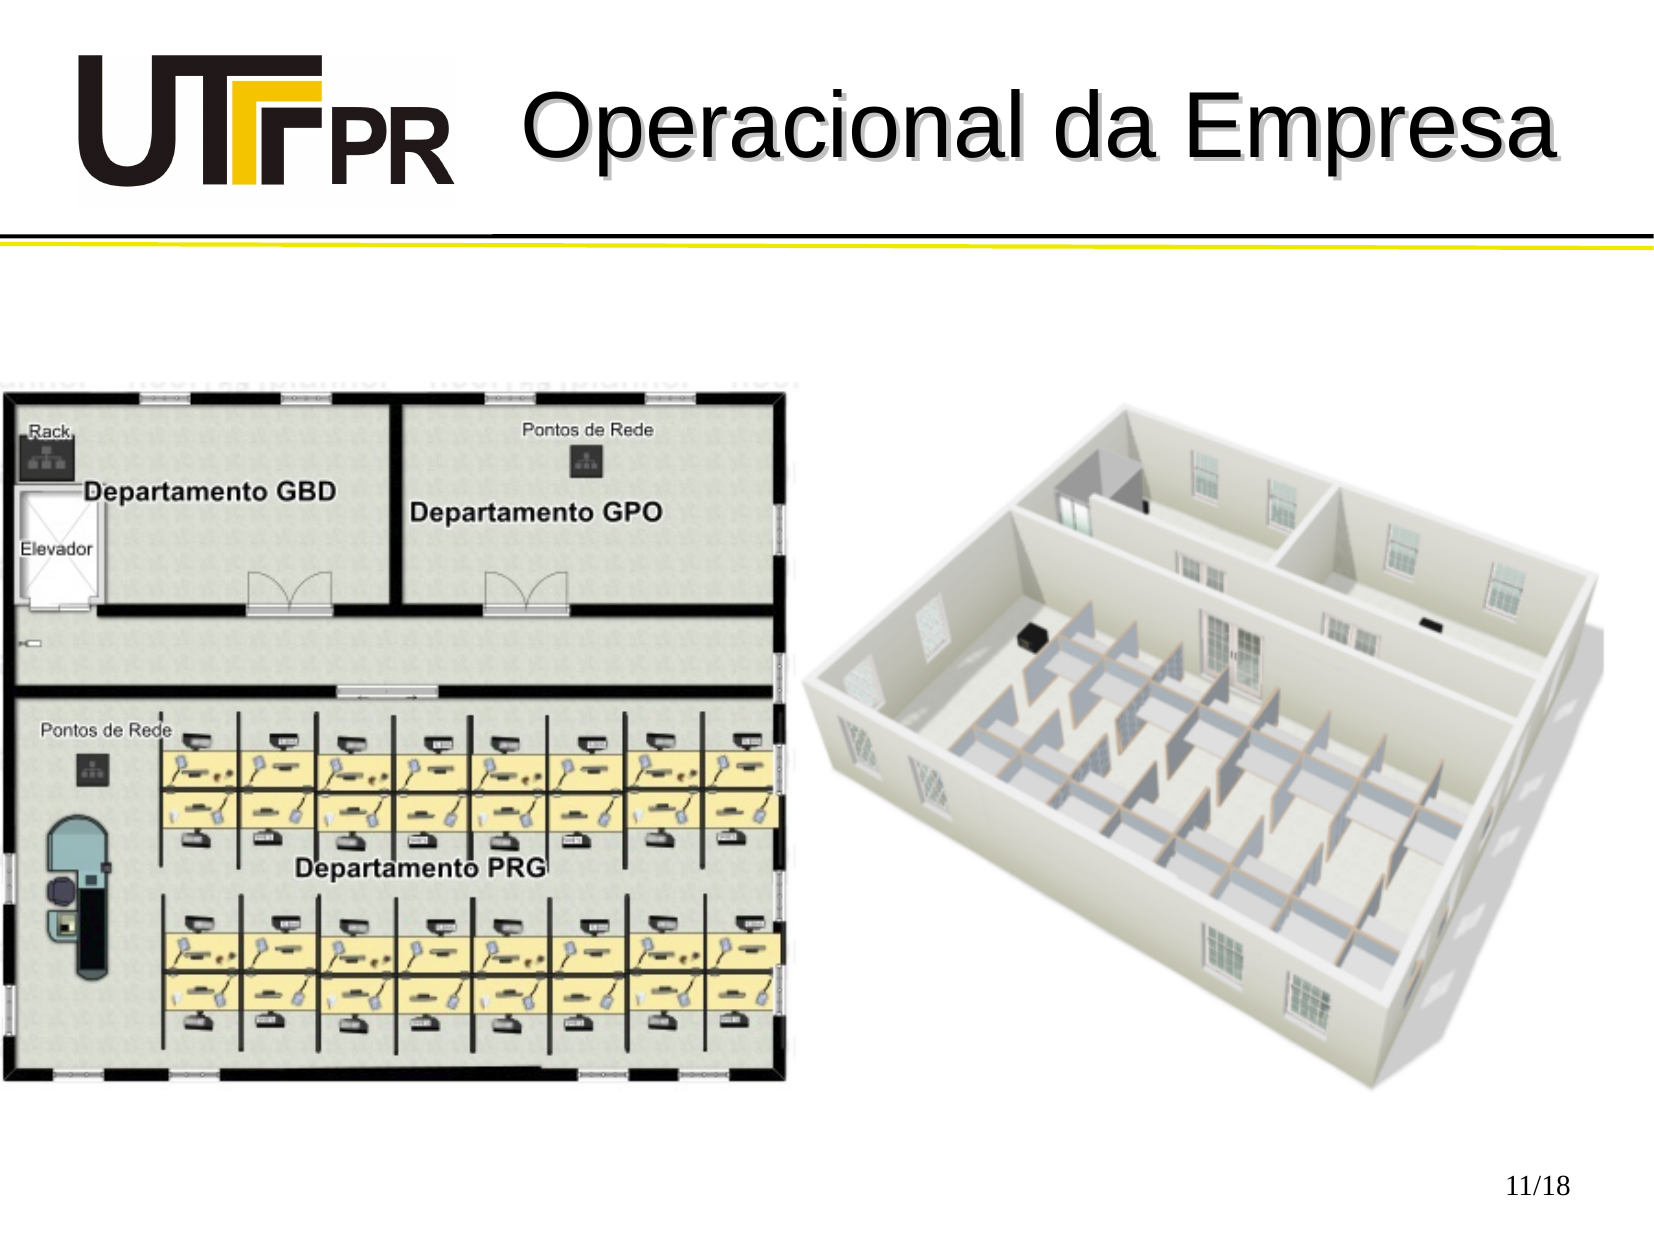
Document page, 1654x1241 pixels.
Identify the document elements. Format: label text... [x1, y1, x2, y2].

picture [0, 357, 1630, 1123]
picture [76, 55, 455, 207]
title Operacional da Empresa [507, 49, 1571, 201]
